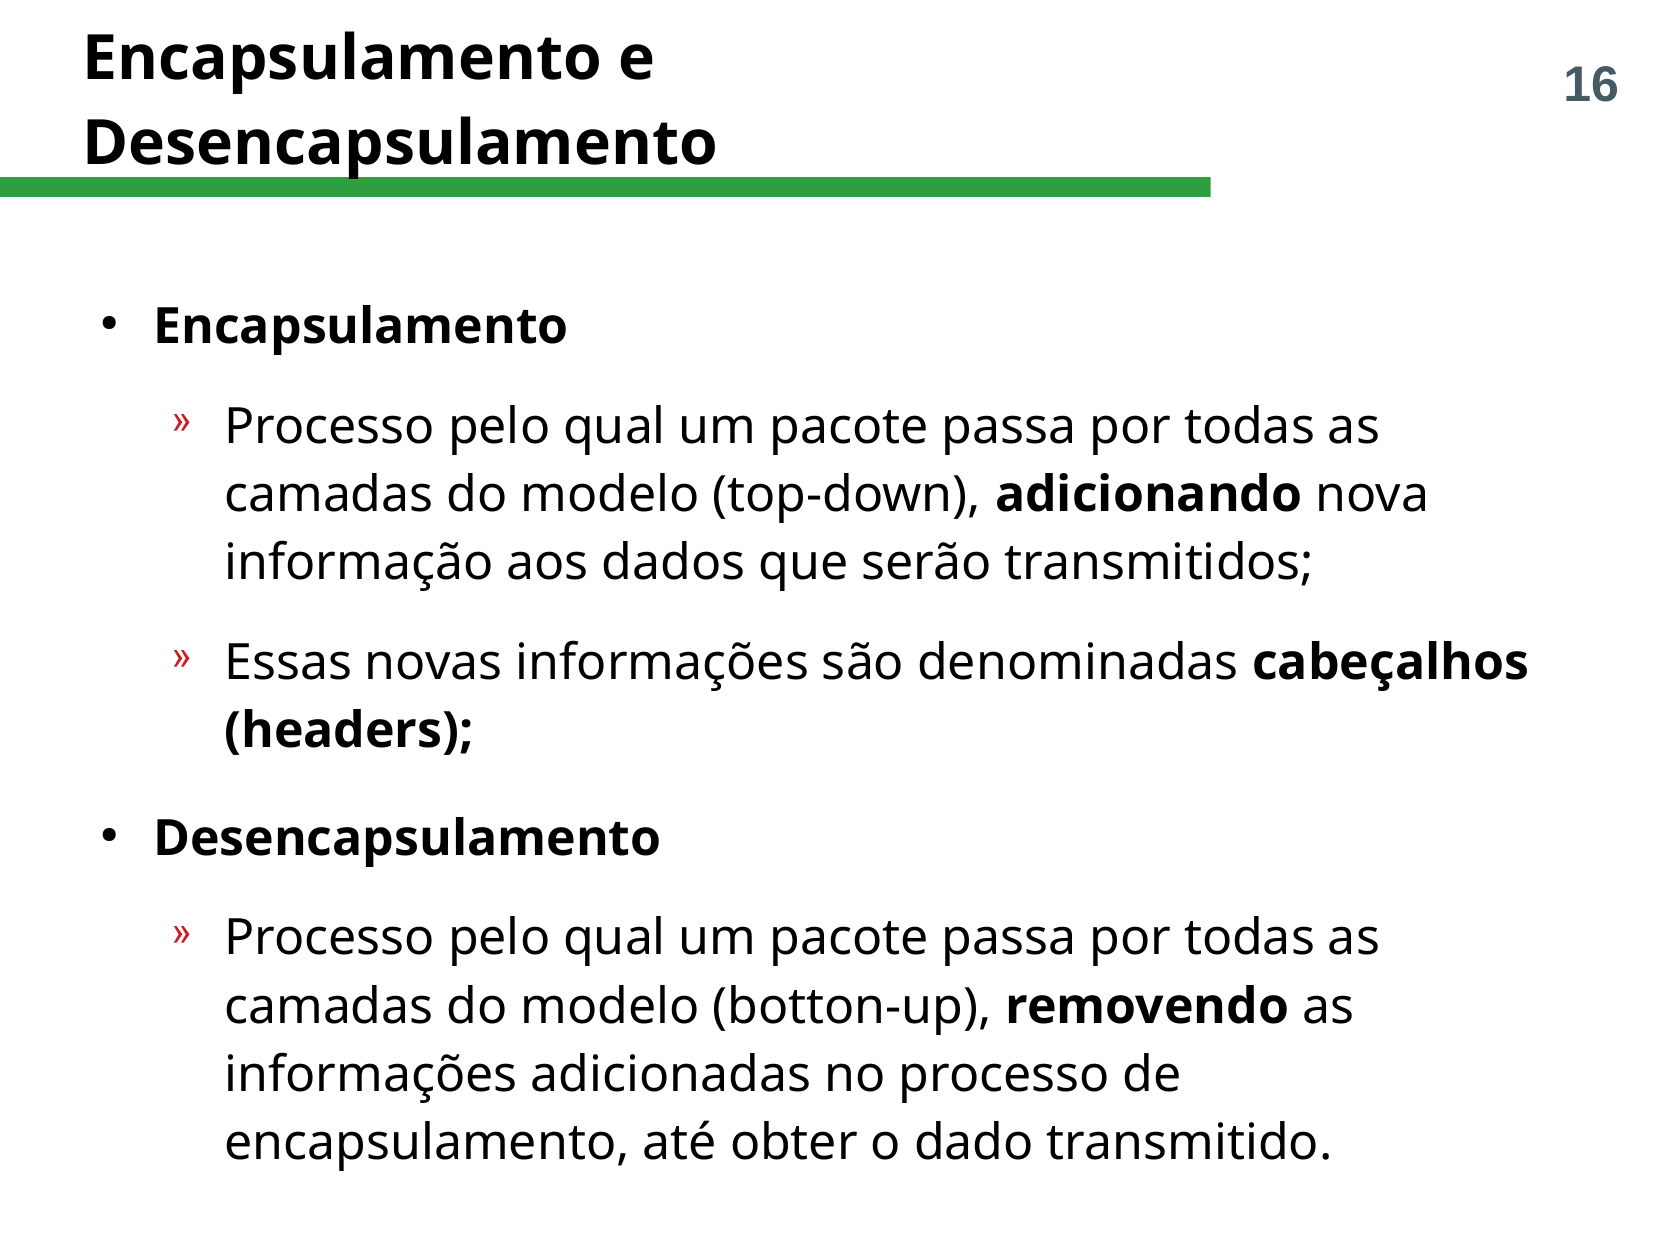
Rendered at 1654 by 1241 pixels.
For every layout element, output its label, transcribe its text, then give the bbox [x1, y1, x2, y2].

list Encapsulamento Processo pelo qual um pacote passa por todas as camadas do modelo (top-down), adicionando nova informação aos dados que serão transmitidos; Essas novas informações são denominadas cabeçalhos (headers); Desencapsulamento Processo pelo qual um pacote passa por todas as camadas do modelo (botton-up), removendo as informações adicionadas no processo de encapsulamento, até obter o dado transmitido. [82, 290, 1571, 1216]
title Encapsulamento e Desencapsulamento [82, 0, 1152, 202]
